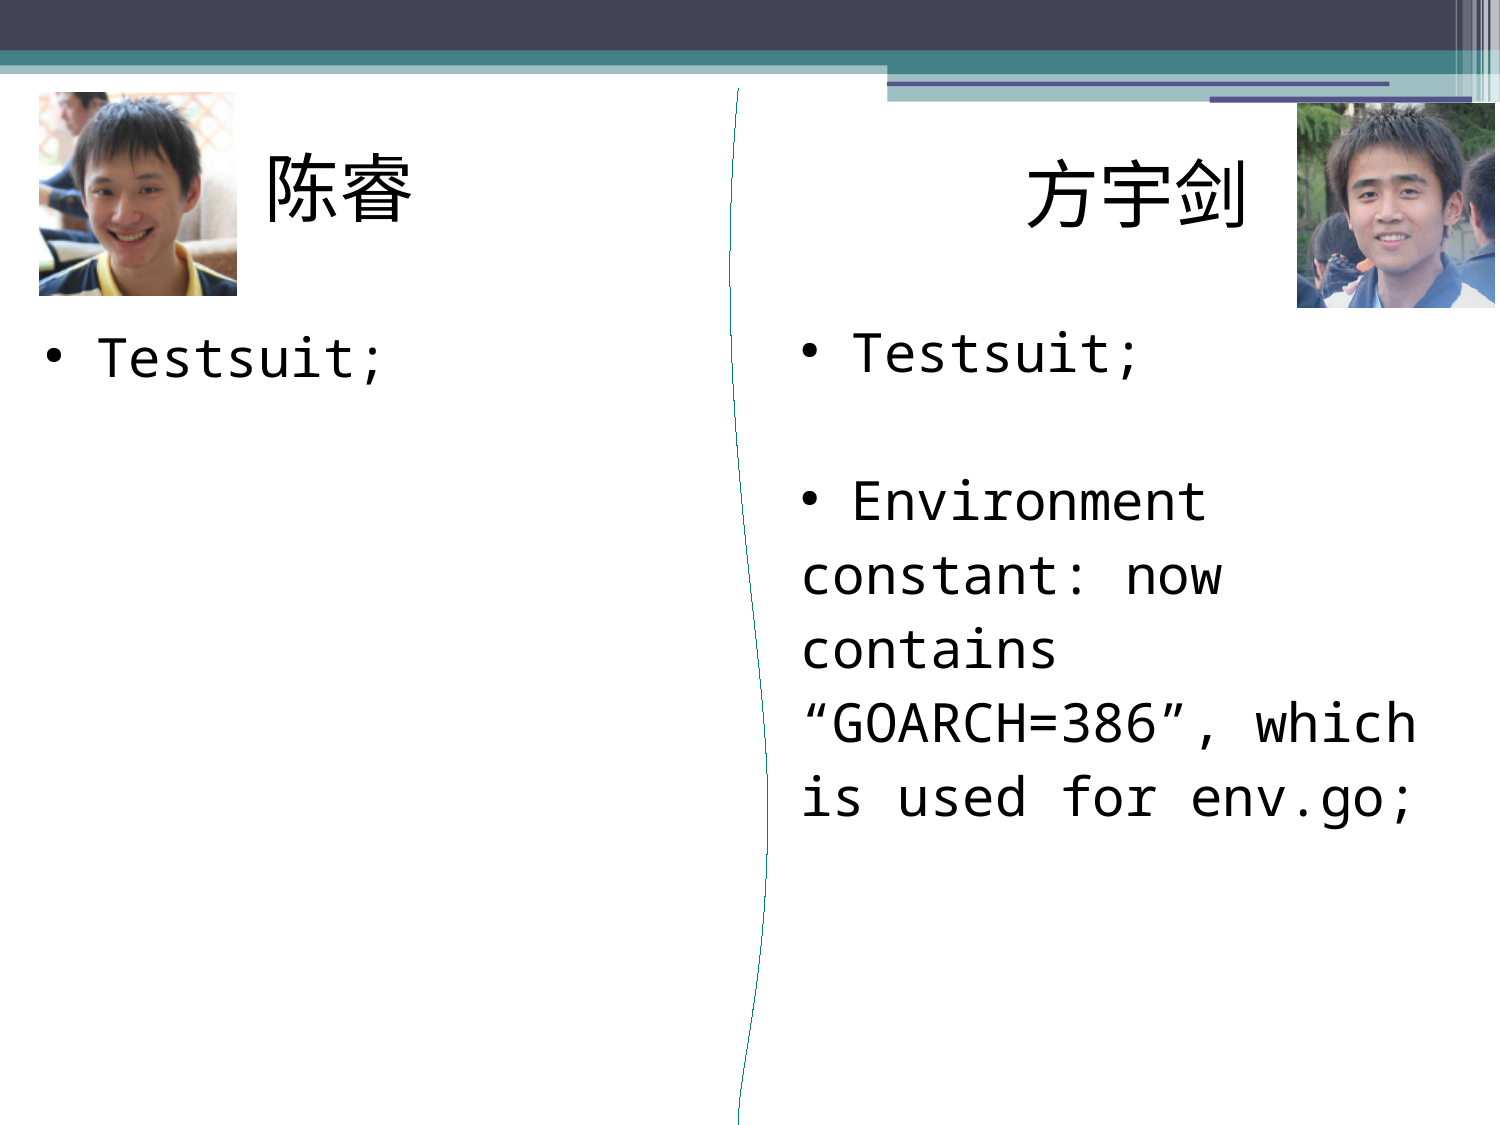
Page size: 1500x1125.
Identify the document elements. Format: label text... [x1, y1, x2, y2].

picture [39, 92, 237, 296]
text_box Testsuit; [29, 311, 709, 1099]
picture [1297, 103, 1495, 308]
text_box 方宇剑 [1003, 145, 1270, 266]
text_box Testsuit; Environment constant: now contains “GOARCH=386”, which is used for env.go; [785, 307, 1465, 1094]
text_box 陈睿 [236, 140, 443, 243]
